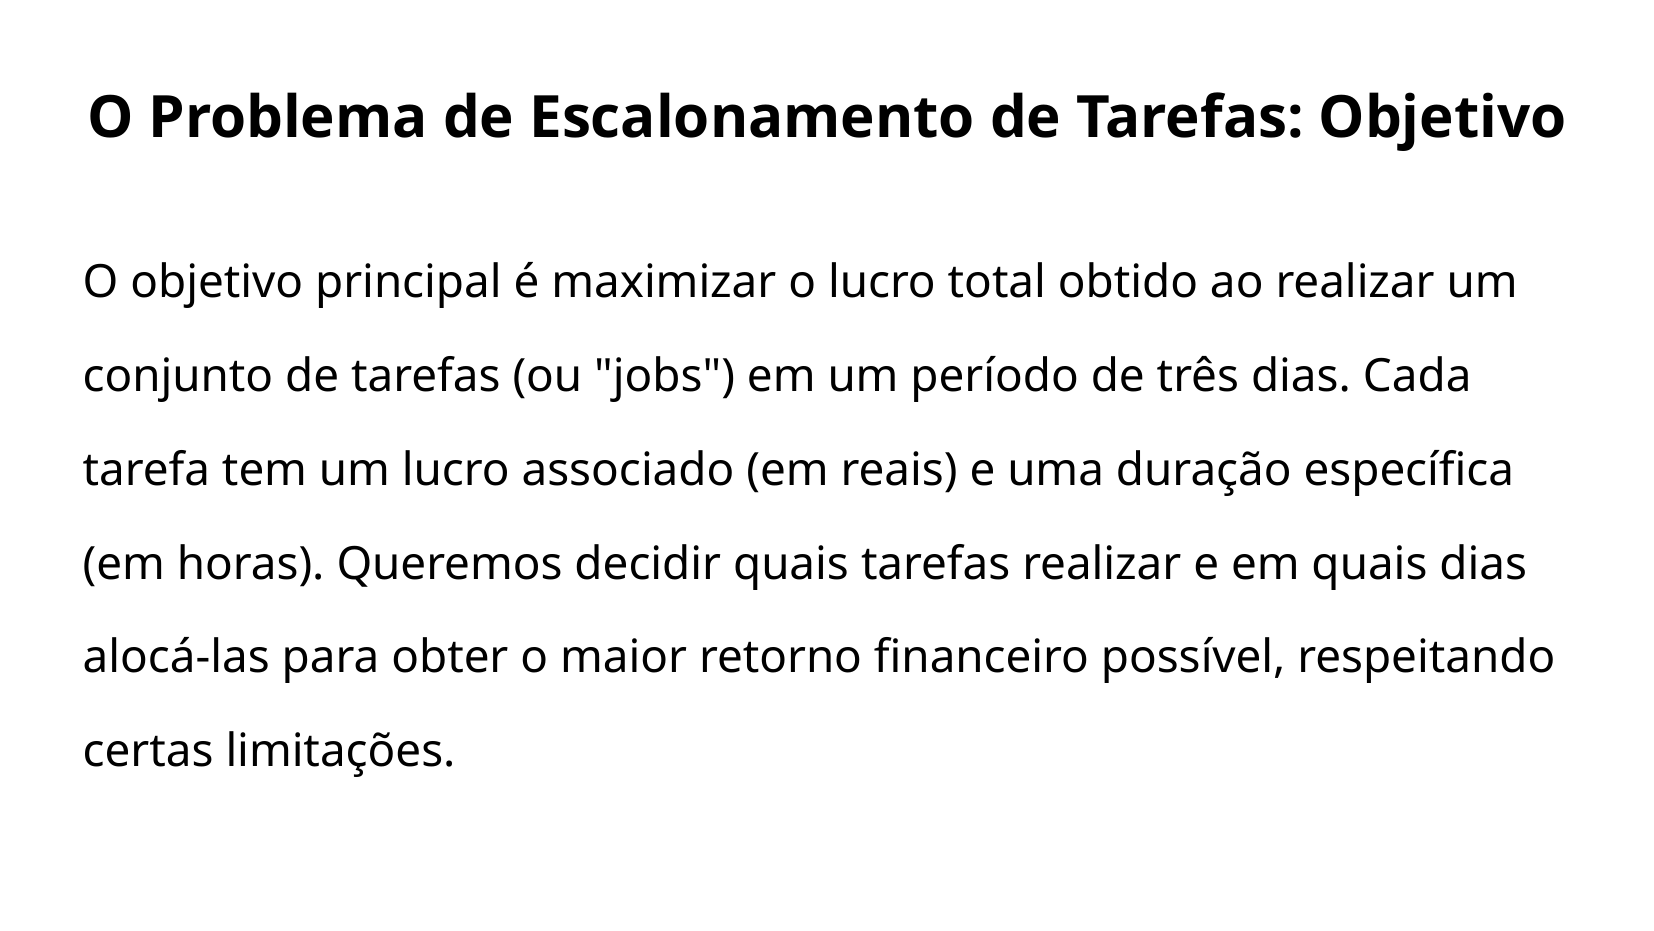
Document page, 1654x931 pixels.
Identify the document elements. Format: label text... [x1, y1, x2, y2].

subtitle O objetivo principal é maximizar o lucro total obtido ao realizar um conjunto de tarefas (ou "jobs") em um período de três dias. Cada tarefa tem um lucro associado (em reais) e uma duração específica (em horas). Queremos decidir quais tarefas realizar e em quais dias alocá-las para obter o maior retorno financeiro possível, respeitando certas limitações. [82, 217, 1571, 758]
title O Problema de Escalonamento de Tarefas: Objetivo [82, 37, 1571, 193]
